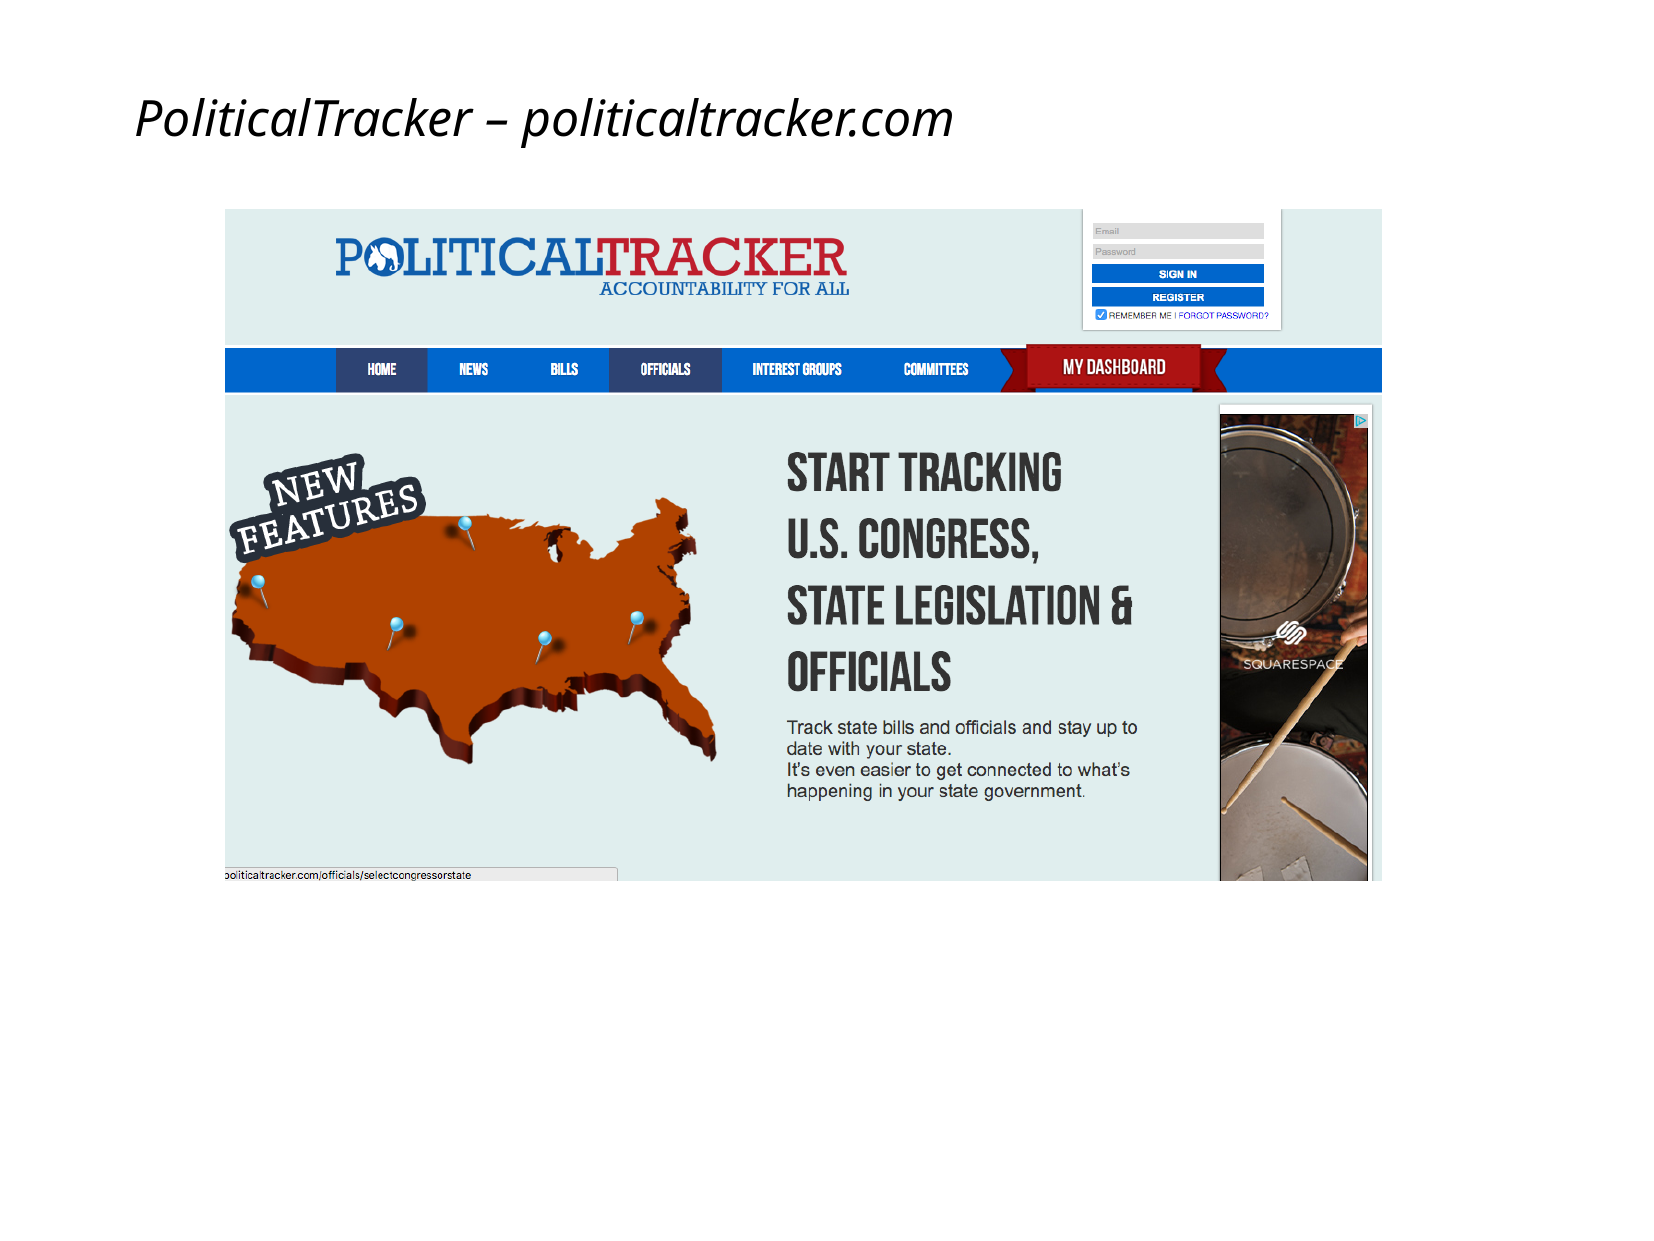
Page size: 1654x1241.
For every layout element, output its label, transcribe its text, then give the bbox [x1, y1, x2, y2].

picture [225, 209, 1382, 881]
text_box PoliticalTracker – politicaltracker.com [120, 75, 1501, 155]
